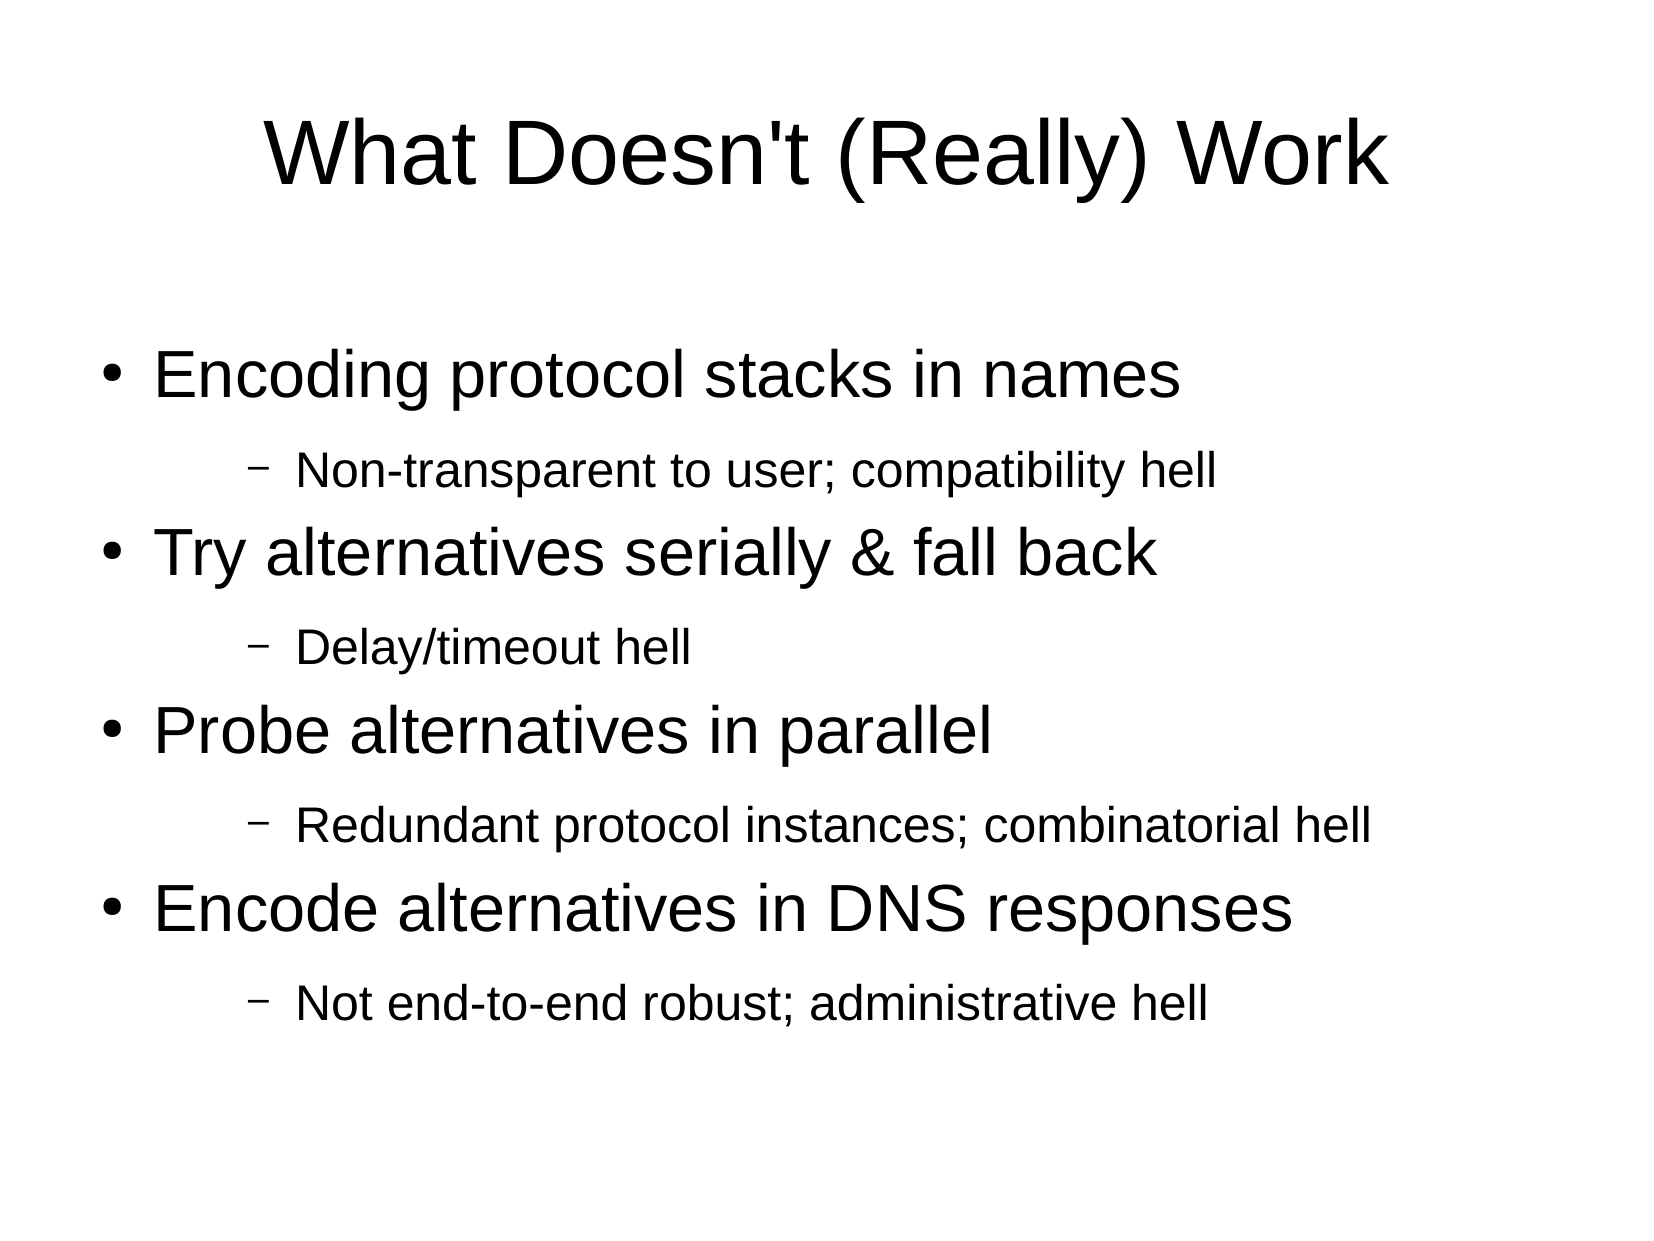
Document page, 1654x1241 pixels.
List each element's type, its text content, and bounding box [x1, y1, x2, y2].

title What Doesn't (Really) Work [82, 56, 1571, 250]
list Encoding protocol stacks in names Non-transparent to user; compatibility hell Try alternatives serially & fall back Delay/timeout hell Probe alternatives in parallel Redundant protocol instances; combinatorial hell Encode alternatives in DNS responses Not end-to-end robust; administrative hell [82, 337, 1571, 1094]
